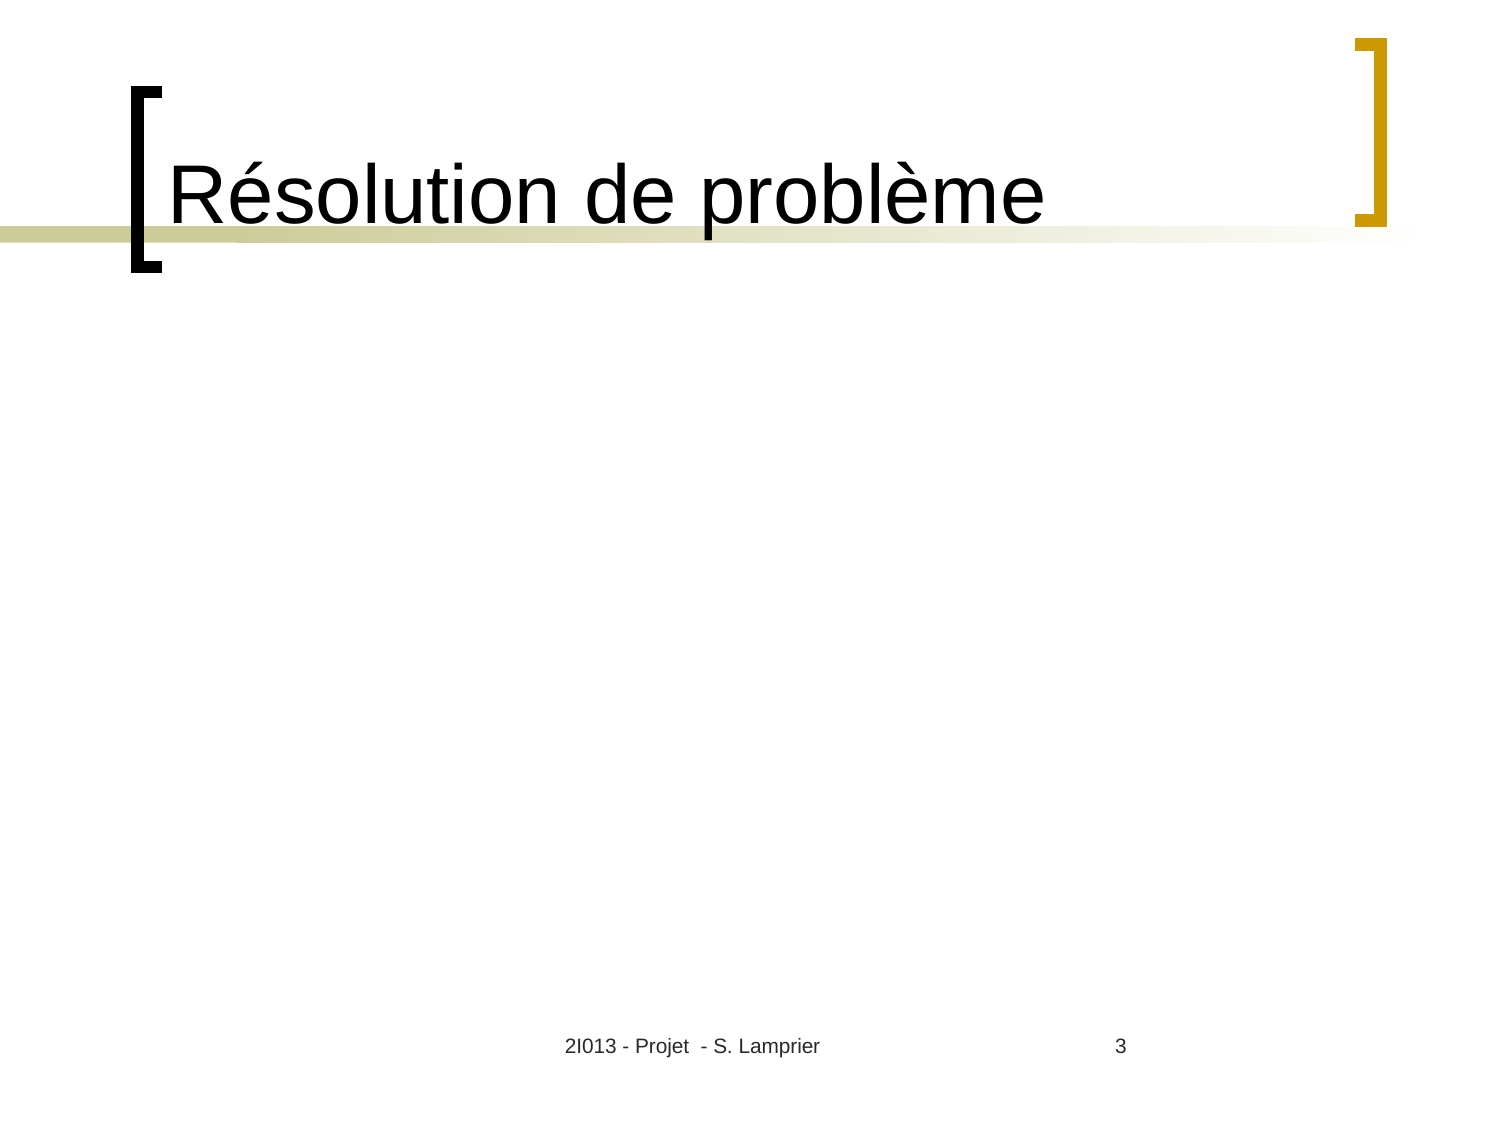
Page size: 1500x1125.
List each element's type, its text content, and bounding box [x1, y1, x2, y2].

title Résolution de problème [152, 15, 1328, 248]
footer 2I013 - Projet - S. Lamprier [549, 1025, 1025, 1100]
slide_number <numéro> [1100, 1025, 1413, 1100]
